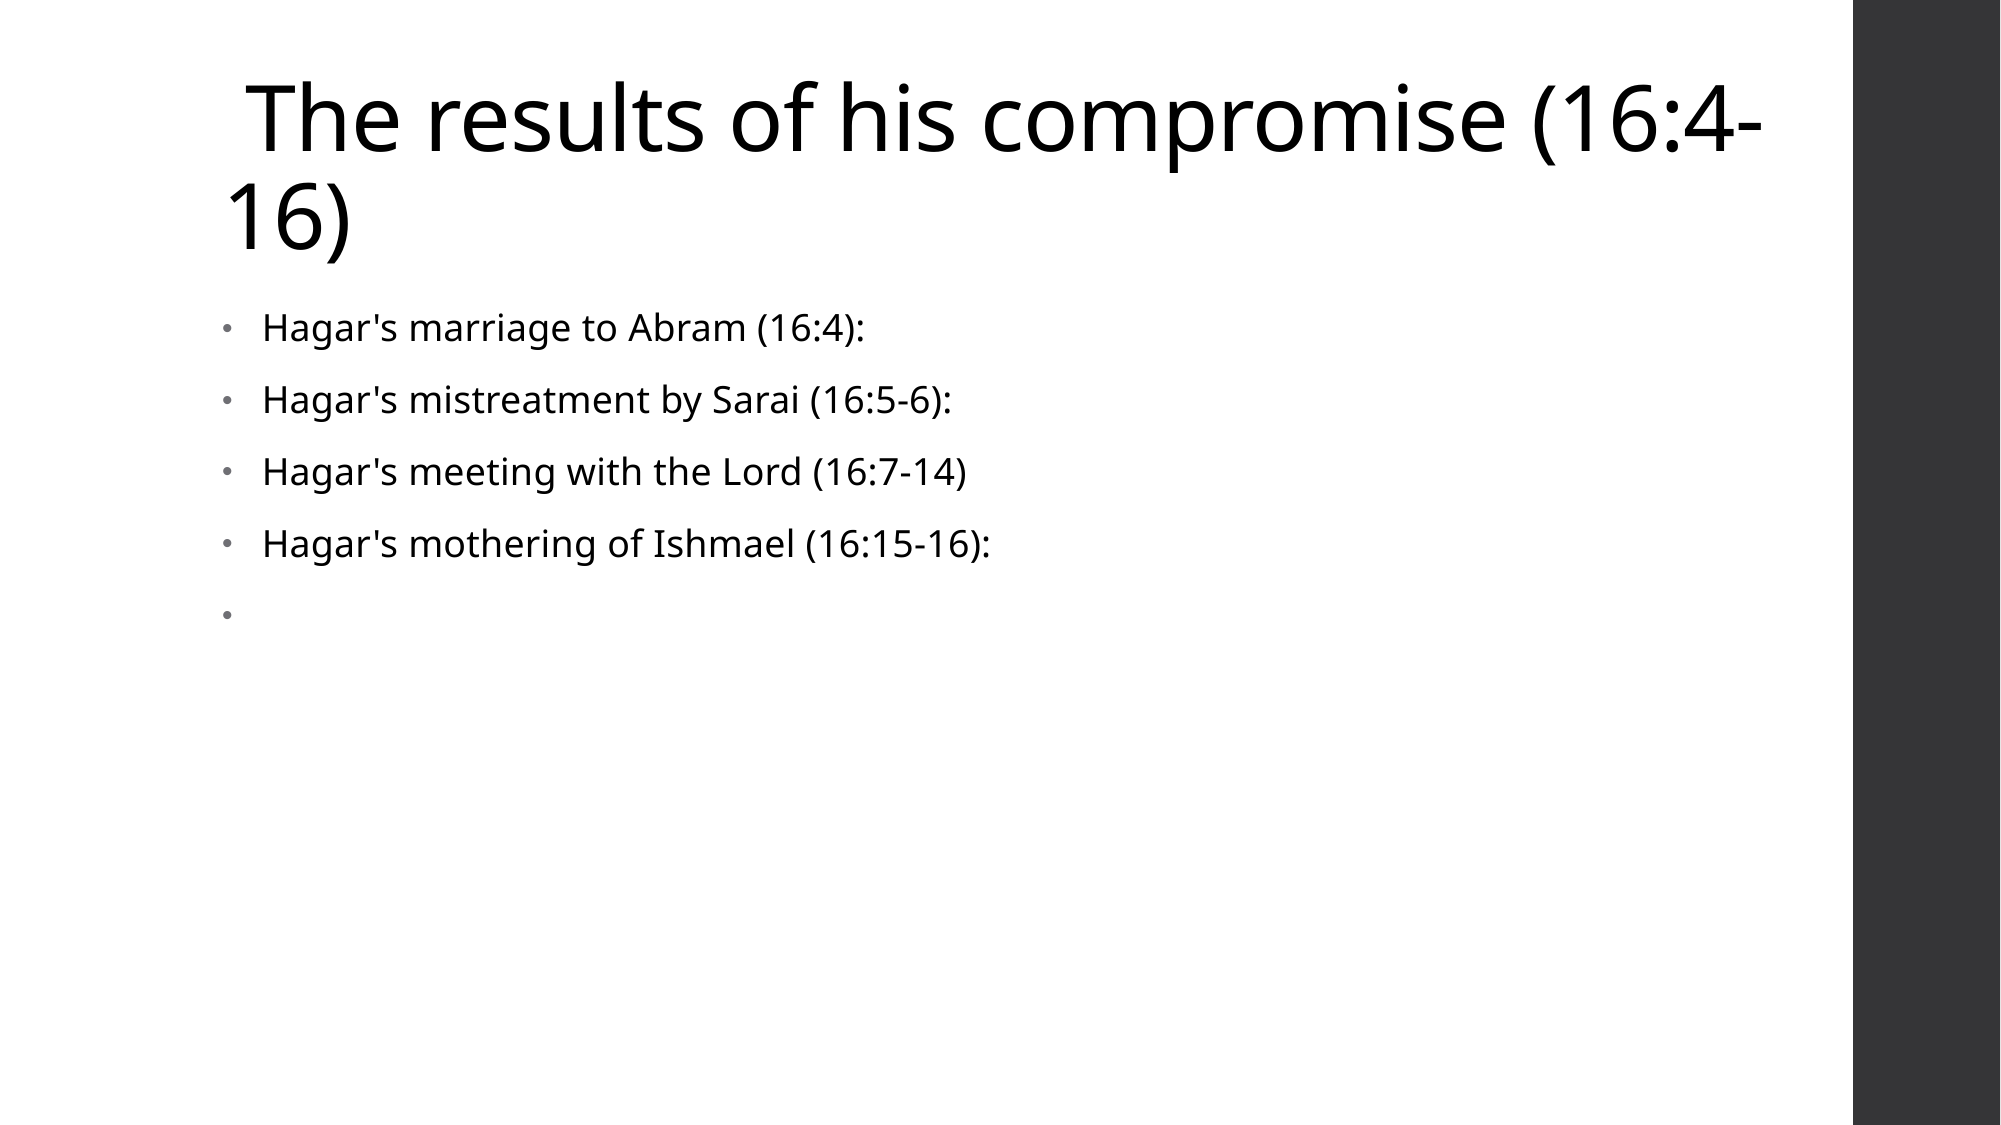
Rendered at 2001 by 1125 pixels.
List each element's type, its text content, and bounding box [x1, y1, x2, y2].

list Hagar's marriage to Abram (16:4): Hagar's mistreatment by Sarai (16:5-6): Hagar's meeting with the Lord (16:7-14) Hagar's mothering of Ishmael (16:15-16): [206, 299, 1617, 1014]
title The results of his compromise (16:4-16) [206, 60, 1797, 278]
